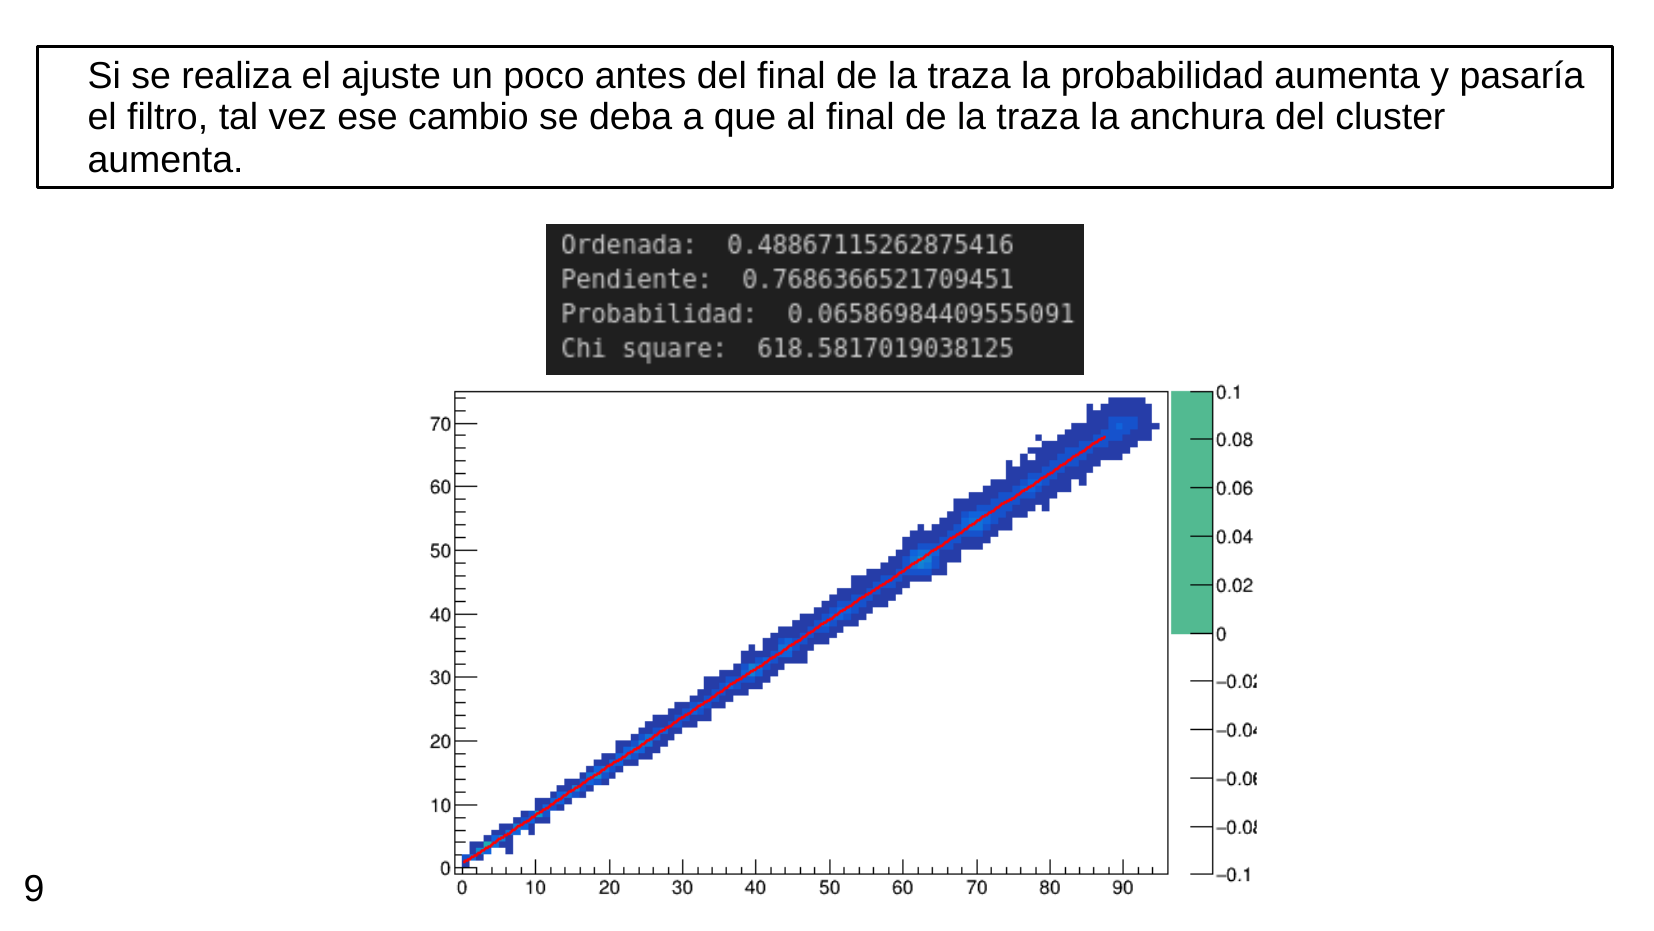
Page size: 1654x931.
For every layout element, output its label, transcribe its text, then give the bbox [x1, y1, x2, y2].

picture [412, 224, 1257, 897]
text_box <number> [8, 860, 638, 931]
text_box Si se realiza el ajuste un poco antes del final de la traza la probabilidad aumenta y pasaría el filtro, tal vez ese cambio se deba a que al final de la traza la anchura del cluster aumenta. [37, 46, 1613, 188]
